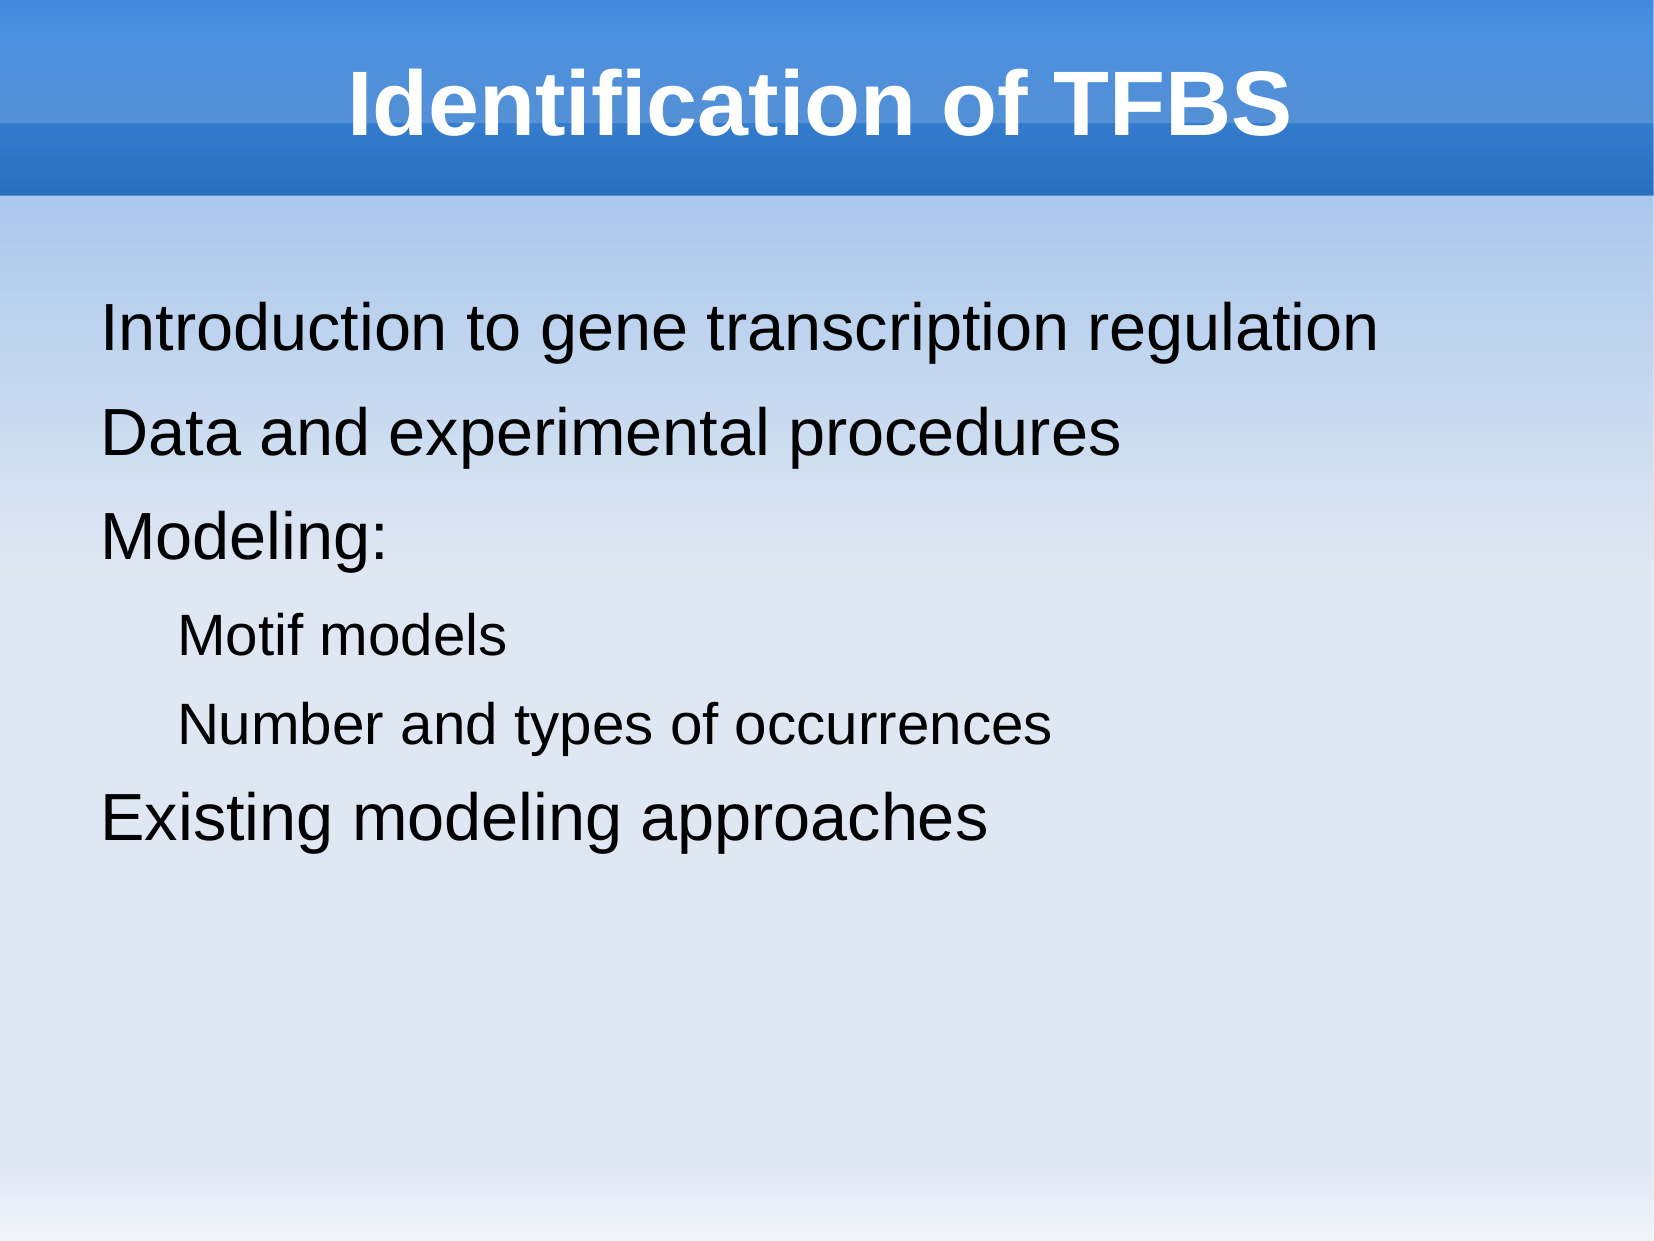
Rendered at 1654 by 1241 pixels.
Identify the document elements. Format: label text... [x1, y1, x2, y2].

title Identification of TFBS [76, 0, 1565, 208]
list Introduction to gene transcription regulation Data and experimental procedures Modeling: Motif models Number and types of occurrences Existing modeling approaches [82, 290, 1571, 1109]
picture [0, 0, 1654, 1241]
